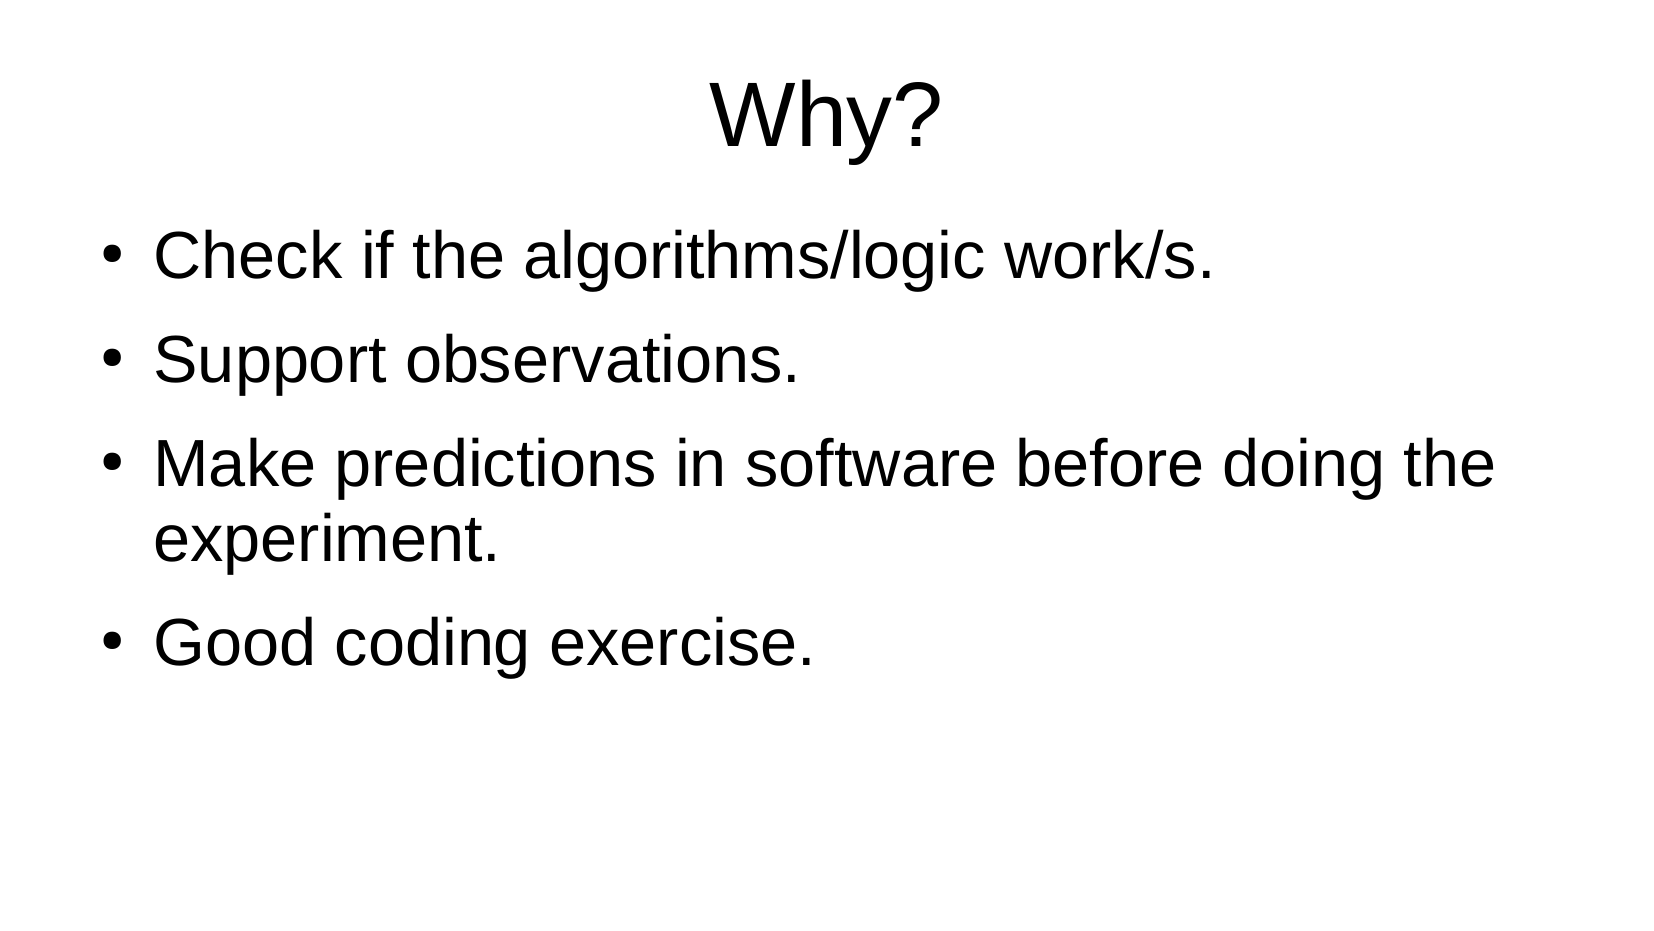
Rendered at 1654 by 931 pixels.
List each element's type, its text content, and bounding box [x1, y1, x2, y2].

list Check if the algorithms/logic work/s. Support observations. Make predictions in software before doing the experiment. Good coding exercise. [82, 217, 1571, 758]
title Why? [82, 37, 1571, 193]
